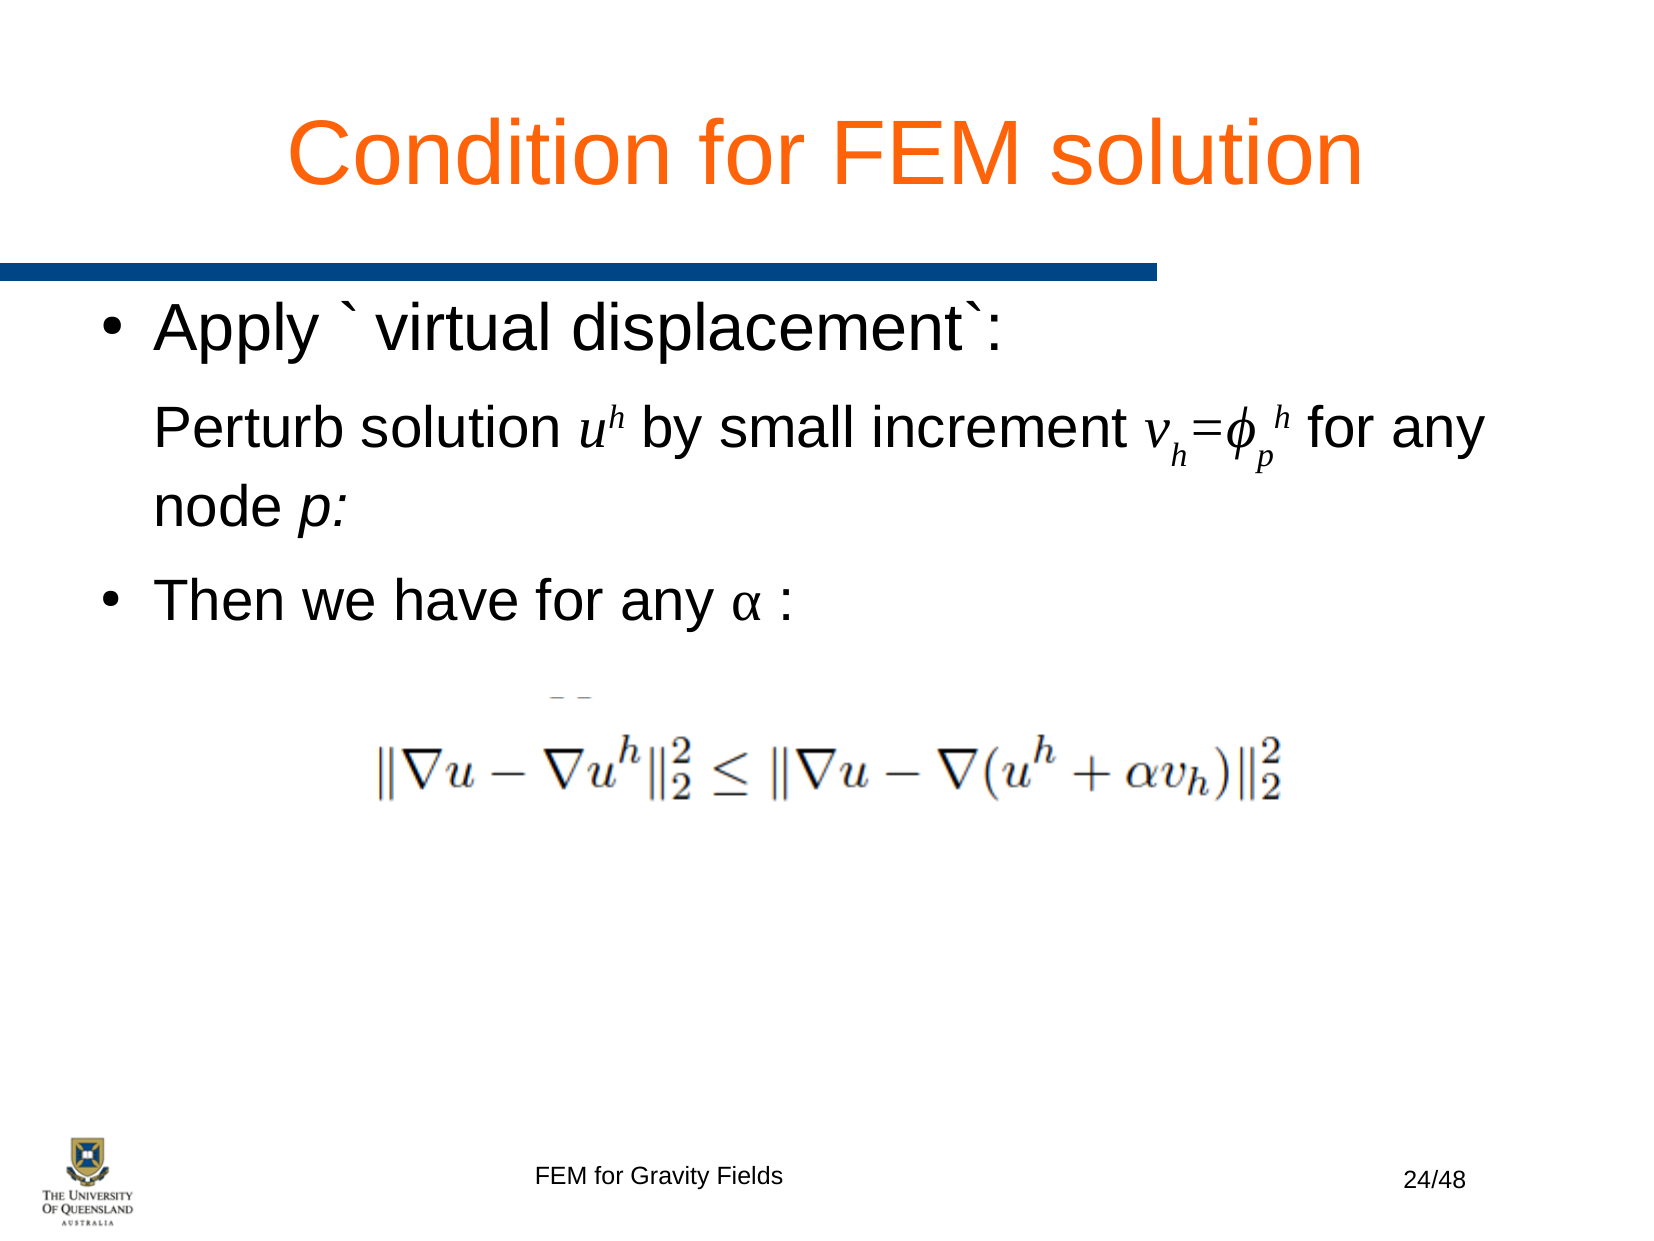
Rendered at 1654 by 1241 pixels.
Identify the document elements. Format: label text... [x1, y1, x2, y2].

title Condition for FEM solution [82, 49, 1571, 257]
picture [346, 697, 1325, 844]
picture [35, 1133, 142, 1235]
list Apply ` virtual displacement`: Perturb solution uh by small increment vh=ϕph for any node p: Then we have for any α : [82, 290, 1571, 1010]
